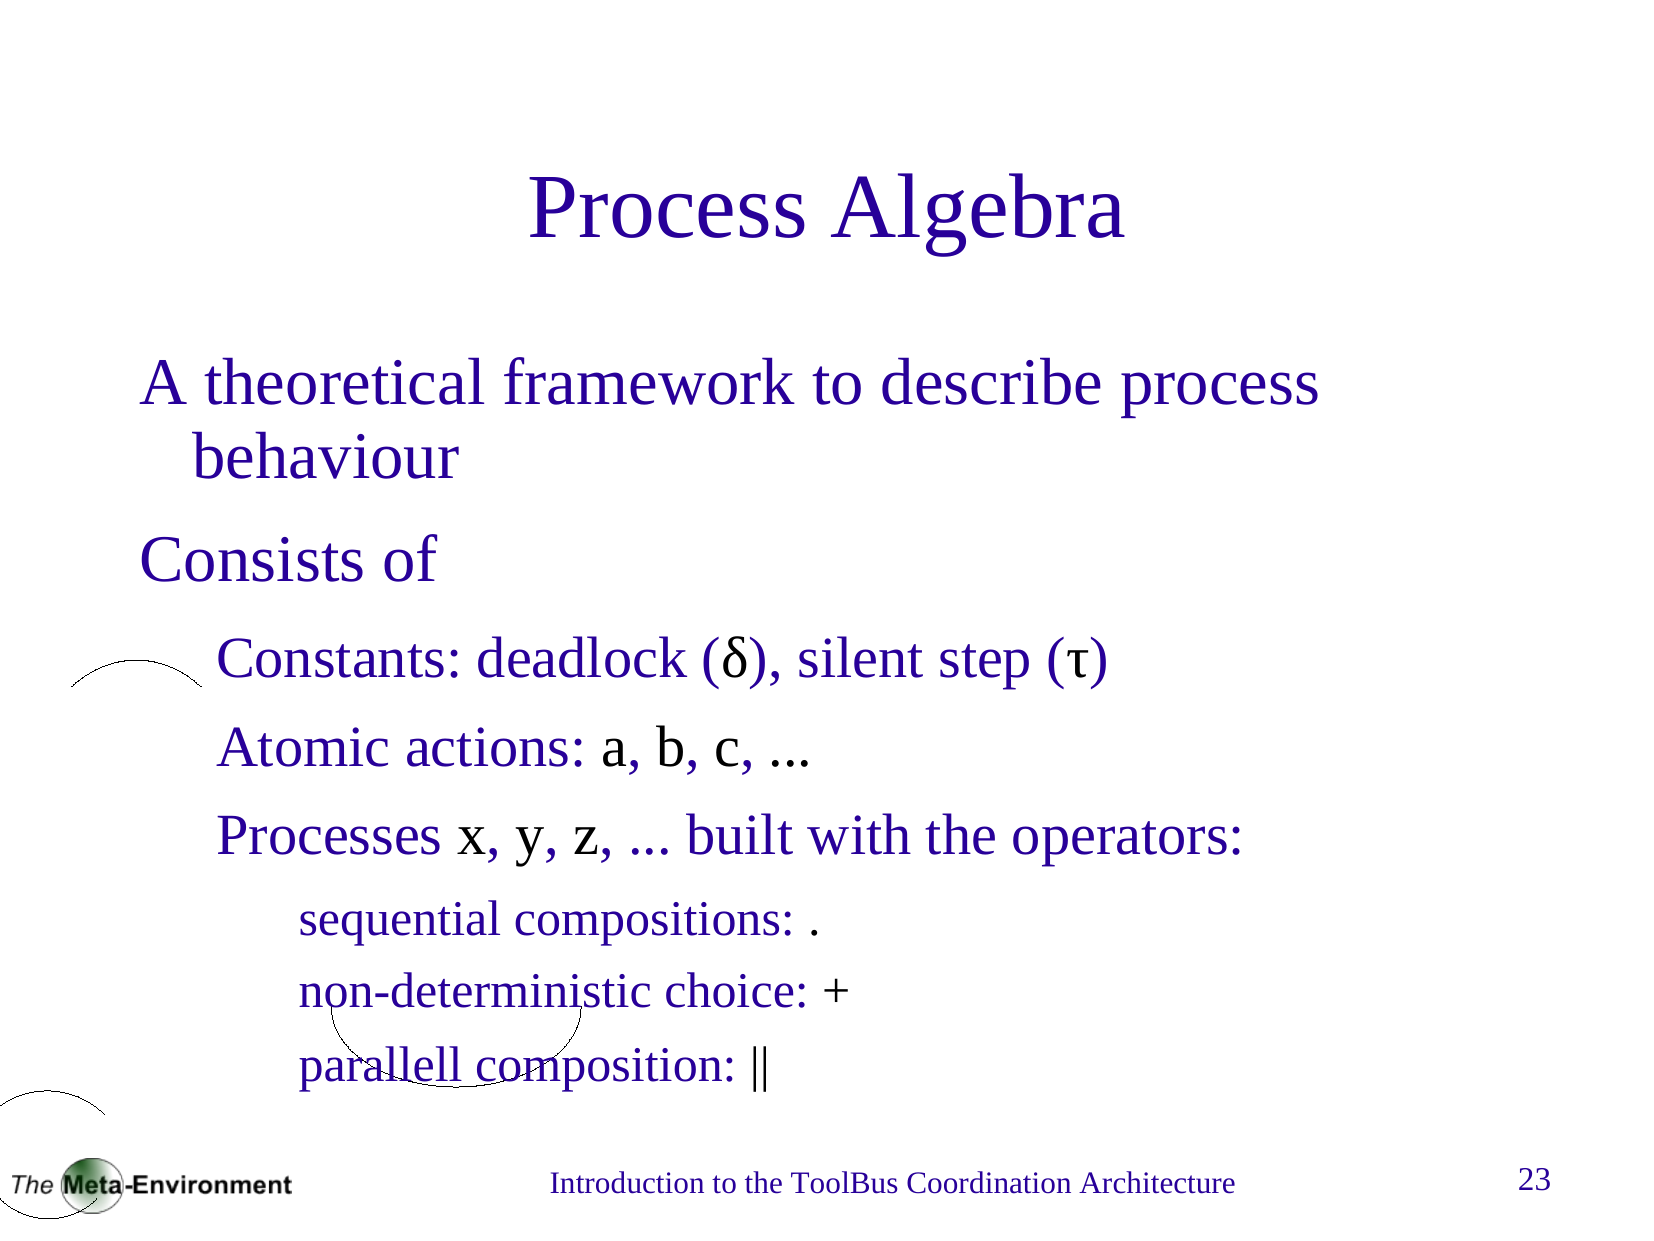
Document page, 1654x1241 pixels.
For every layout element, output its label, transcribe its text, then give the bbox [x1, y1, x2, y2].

title Process Algebra [121, 102, 1534, 311]
list A theoretical framework to describe process behaviour Consists of Constants: deadlock (δ), silent step (τ) Atomic actions: a, b, c, ... Processes x, y, z, ... built with the operators: sequential compositions: . non-deterministic choice: + parallell composition: || [121, 344, 1534, 1127]
picture [12, 1158, 292, 1214]
